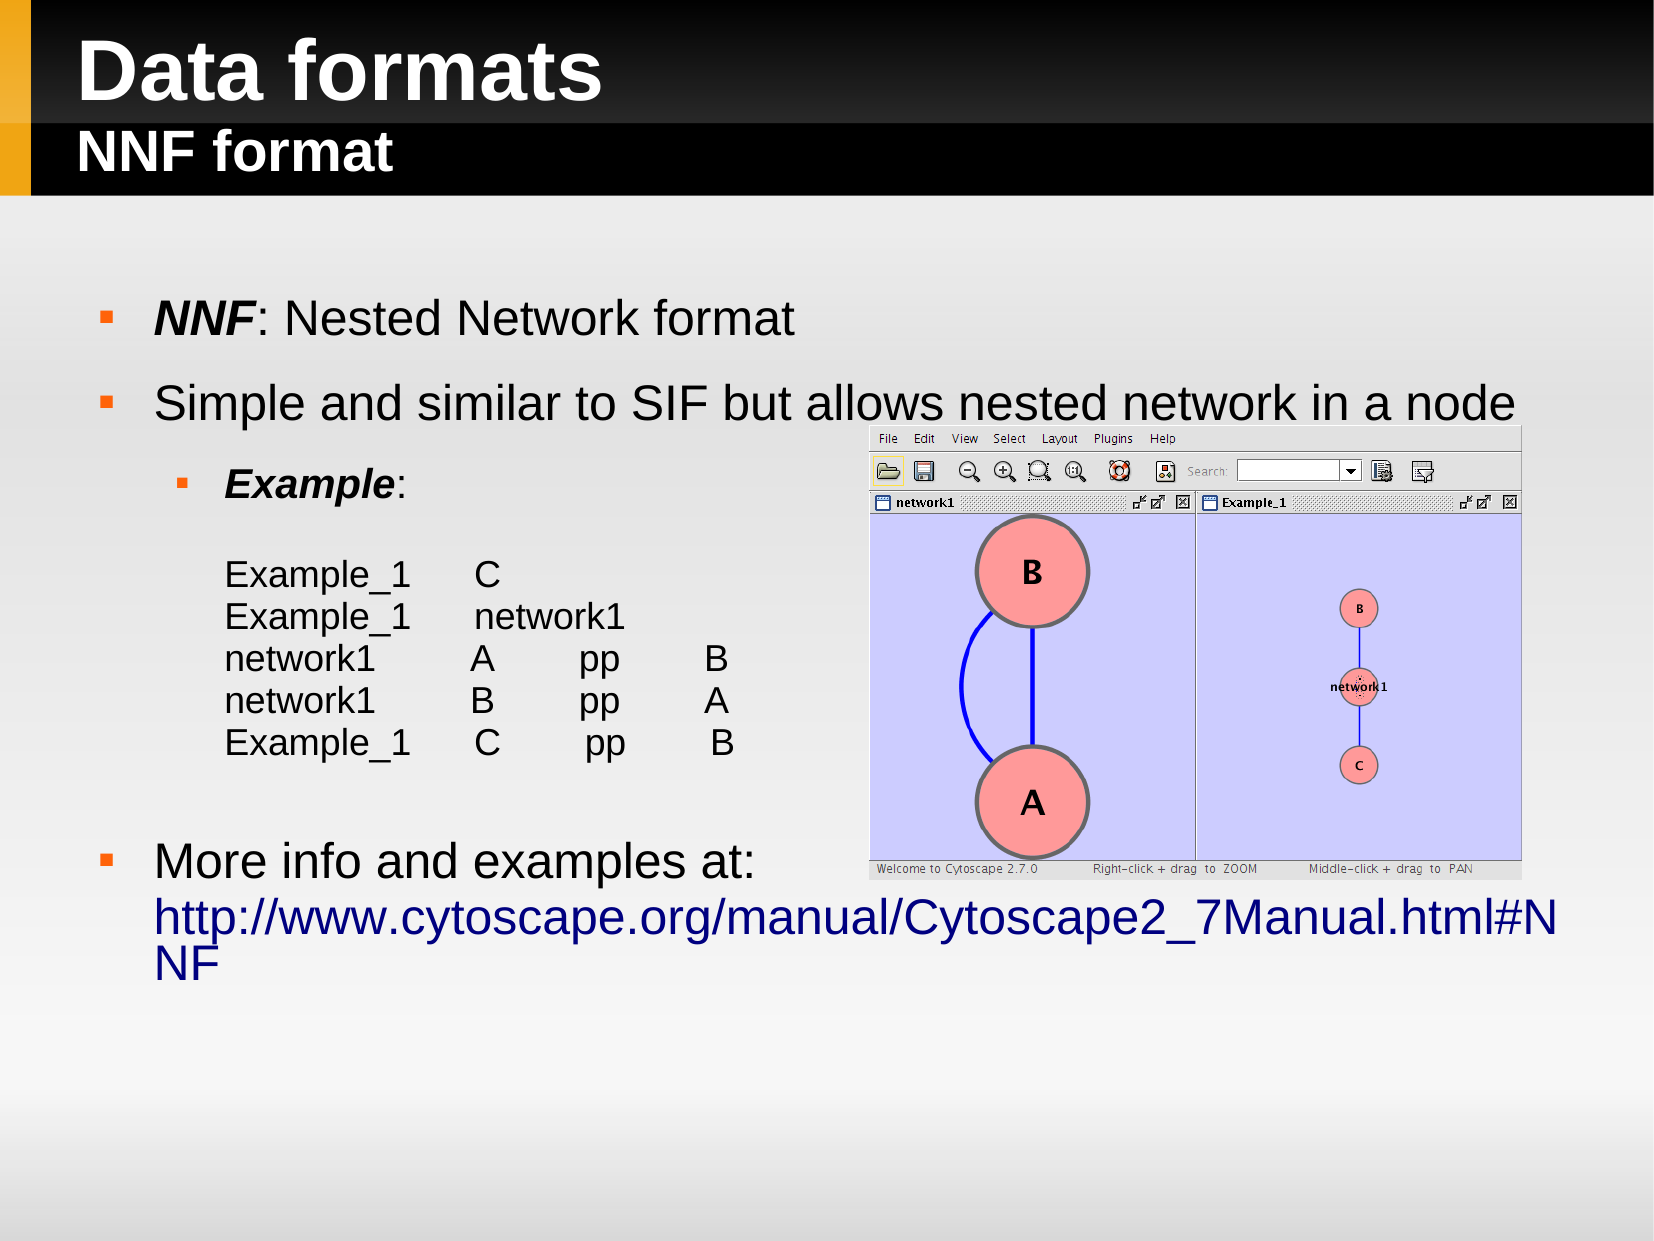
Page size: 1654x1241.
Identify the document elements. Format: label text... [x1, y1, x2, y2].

picture [0, 0, 1654, 1241]
list NNF: Nested Network format Simple and similar to SIF but allows nested network in a node Example: Example_1 C Example_1 network1 network1 A pp B network1 B pp A Example_1 C pp B More info and examples at: http://www.cytoscape.org/manual/Cytoscape2_7Manual.html#NNF [82, 290, 1571, 1109]
title Data formats NNF format [76, 0, 1565, 208]
